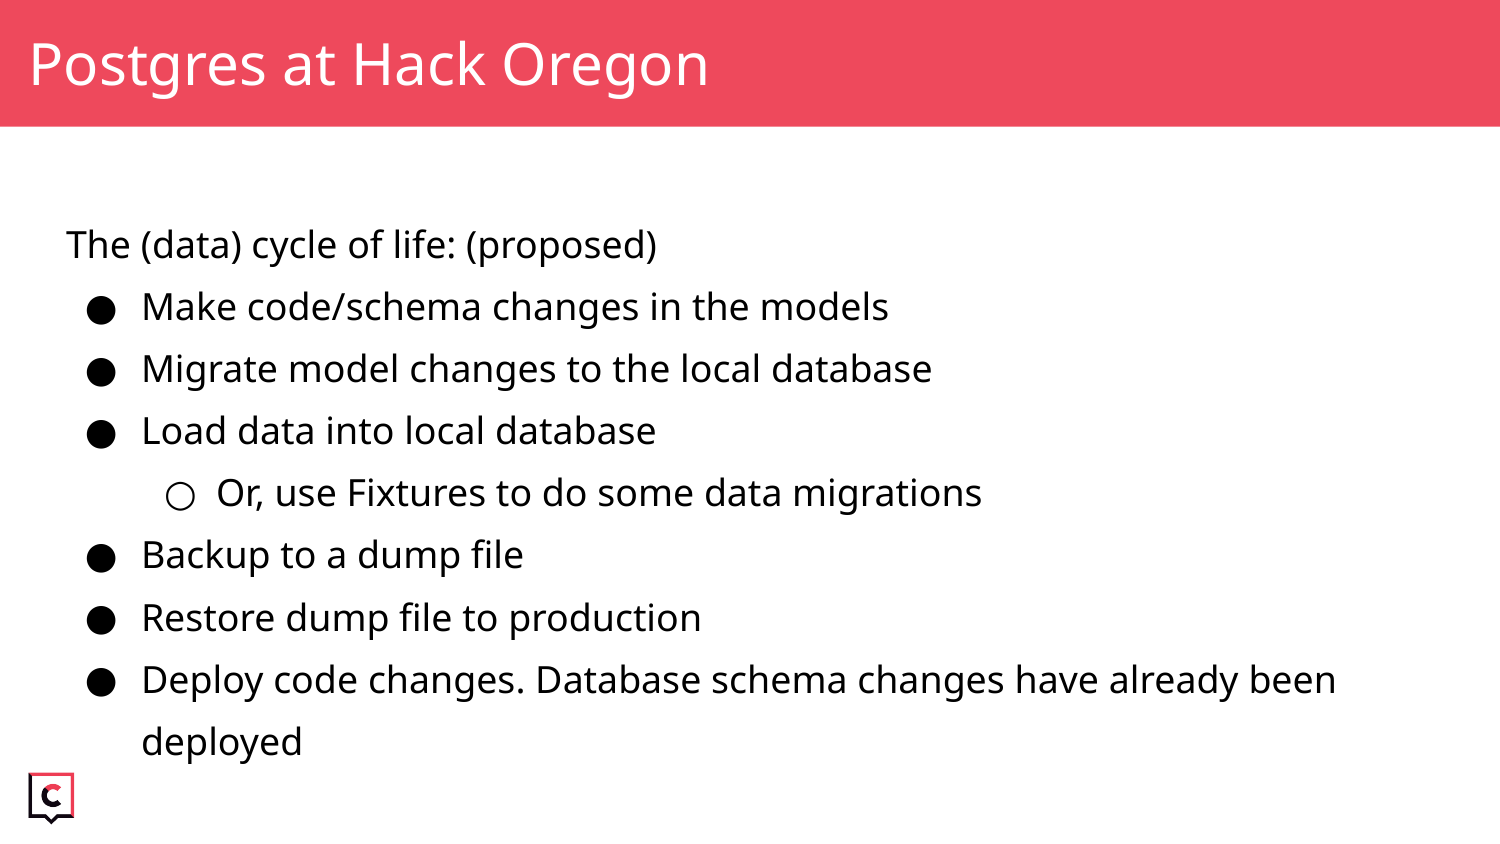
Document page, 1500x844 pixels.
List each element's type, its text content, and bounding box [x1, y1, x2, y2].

title Postgres at Hack Oregon [13, 12, 1412, 107]
list The (data) cycle of life: (proposed) Make code/schema changes in the models Migrate model changes to the local database Load data into local database Or, use Fixtures to do some data migrations Backup to a dump file Restore dump file to production Deploy code changes. Database schema changes have already been deployed [51, 189, 1449, 750]
picture [19, 764, 82, 830]
